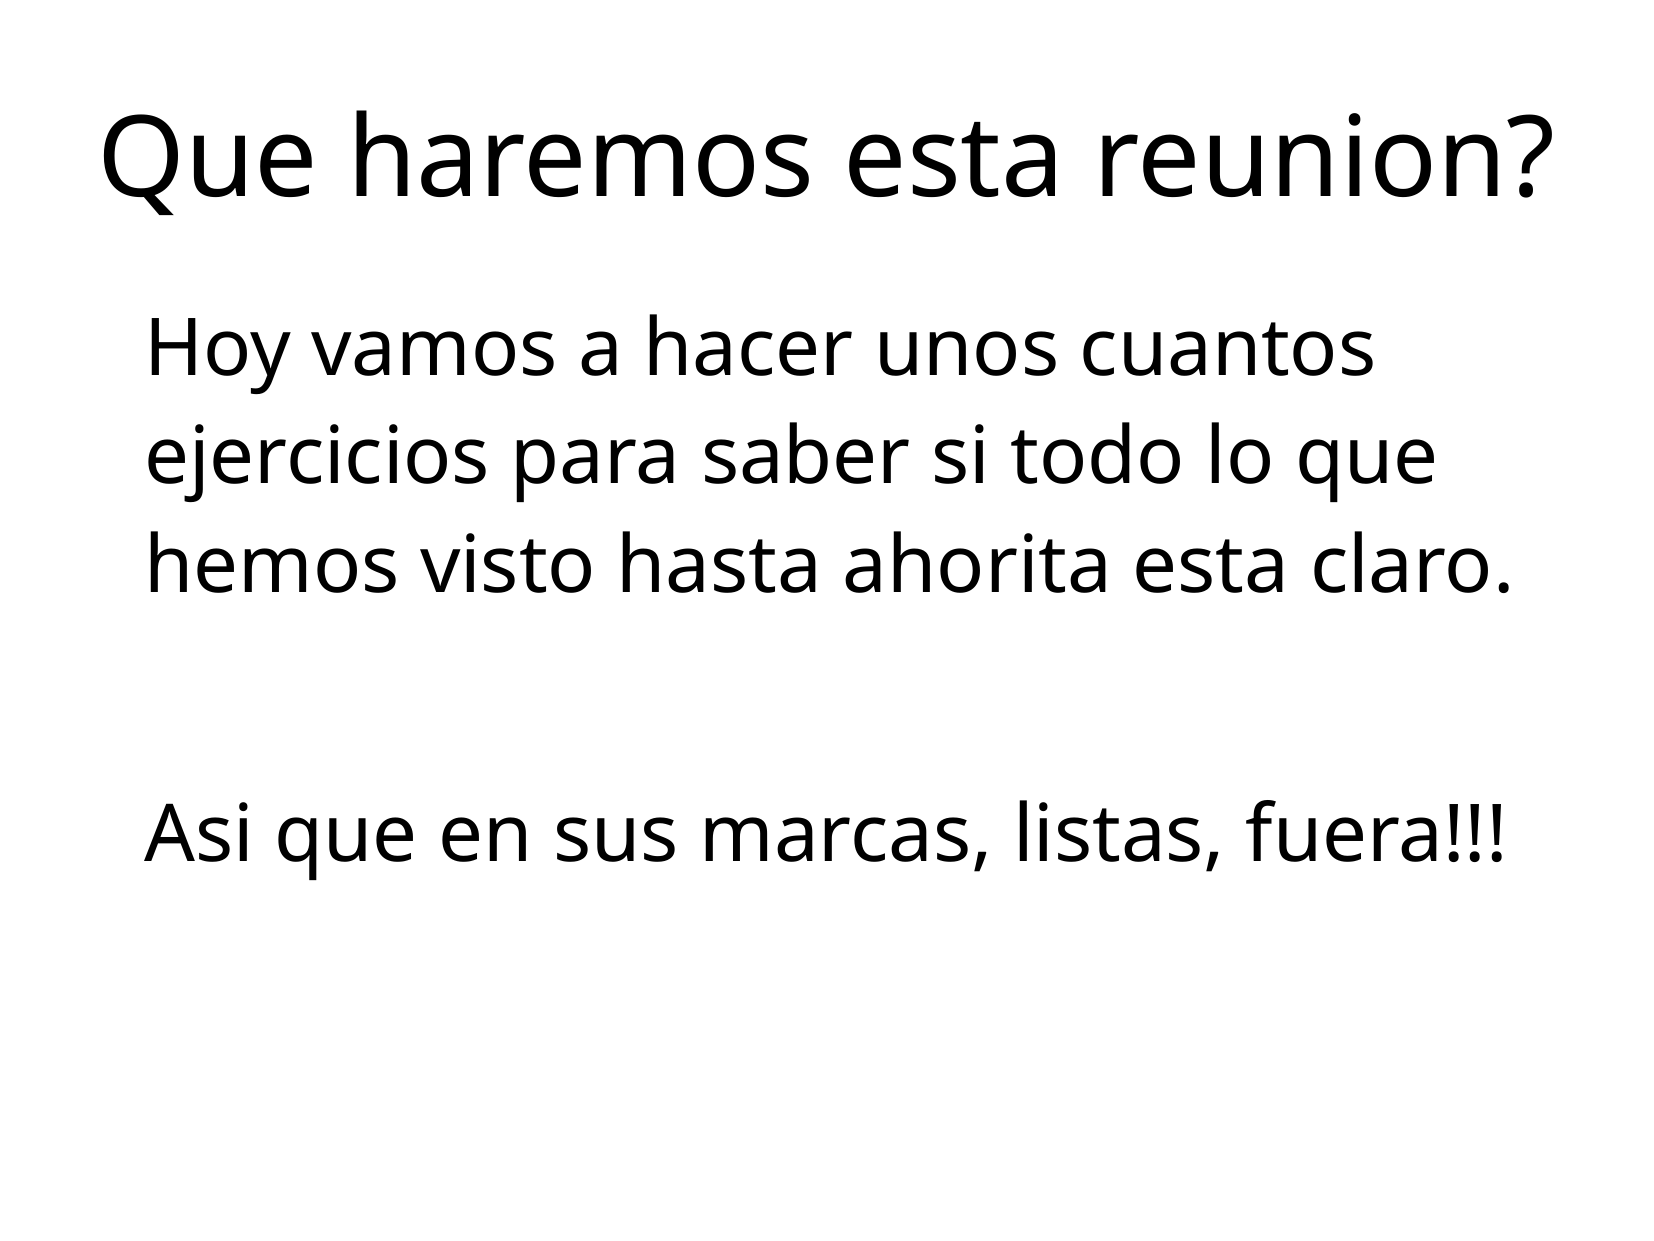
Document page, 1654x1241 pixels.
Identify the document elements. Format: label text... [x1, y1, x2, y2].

title Que haremos esta reunion? [82, 49, 1571, 257]
list Hoy vamos a hacer unos cuantos ejercicios para saber si todo lo que hemos visto hasta ahorita esta claro. Asi que en sus marcas, listas, fuera!!! [82, 290, 1571, 1010]
